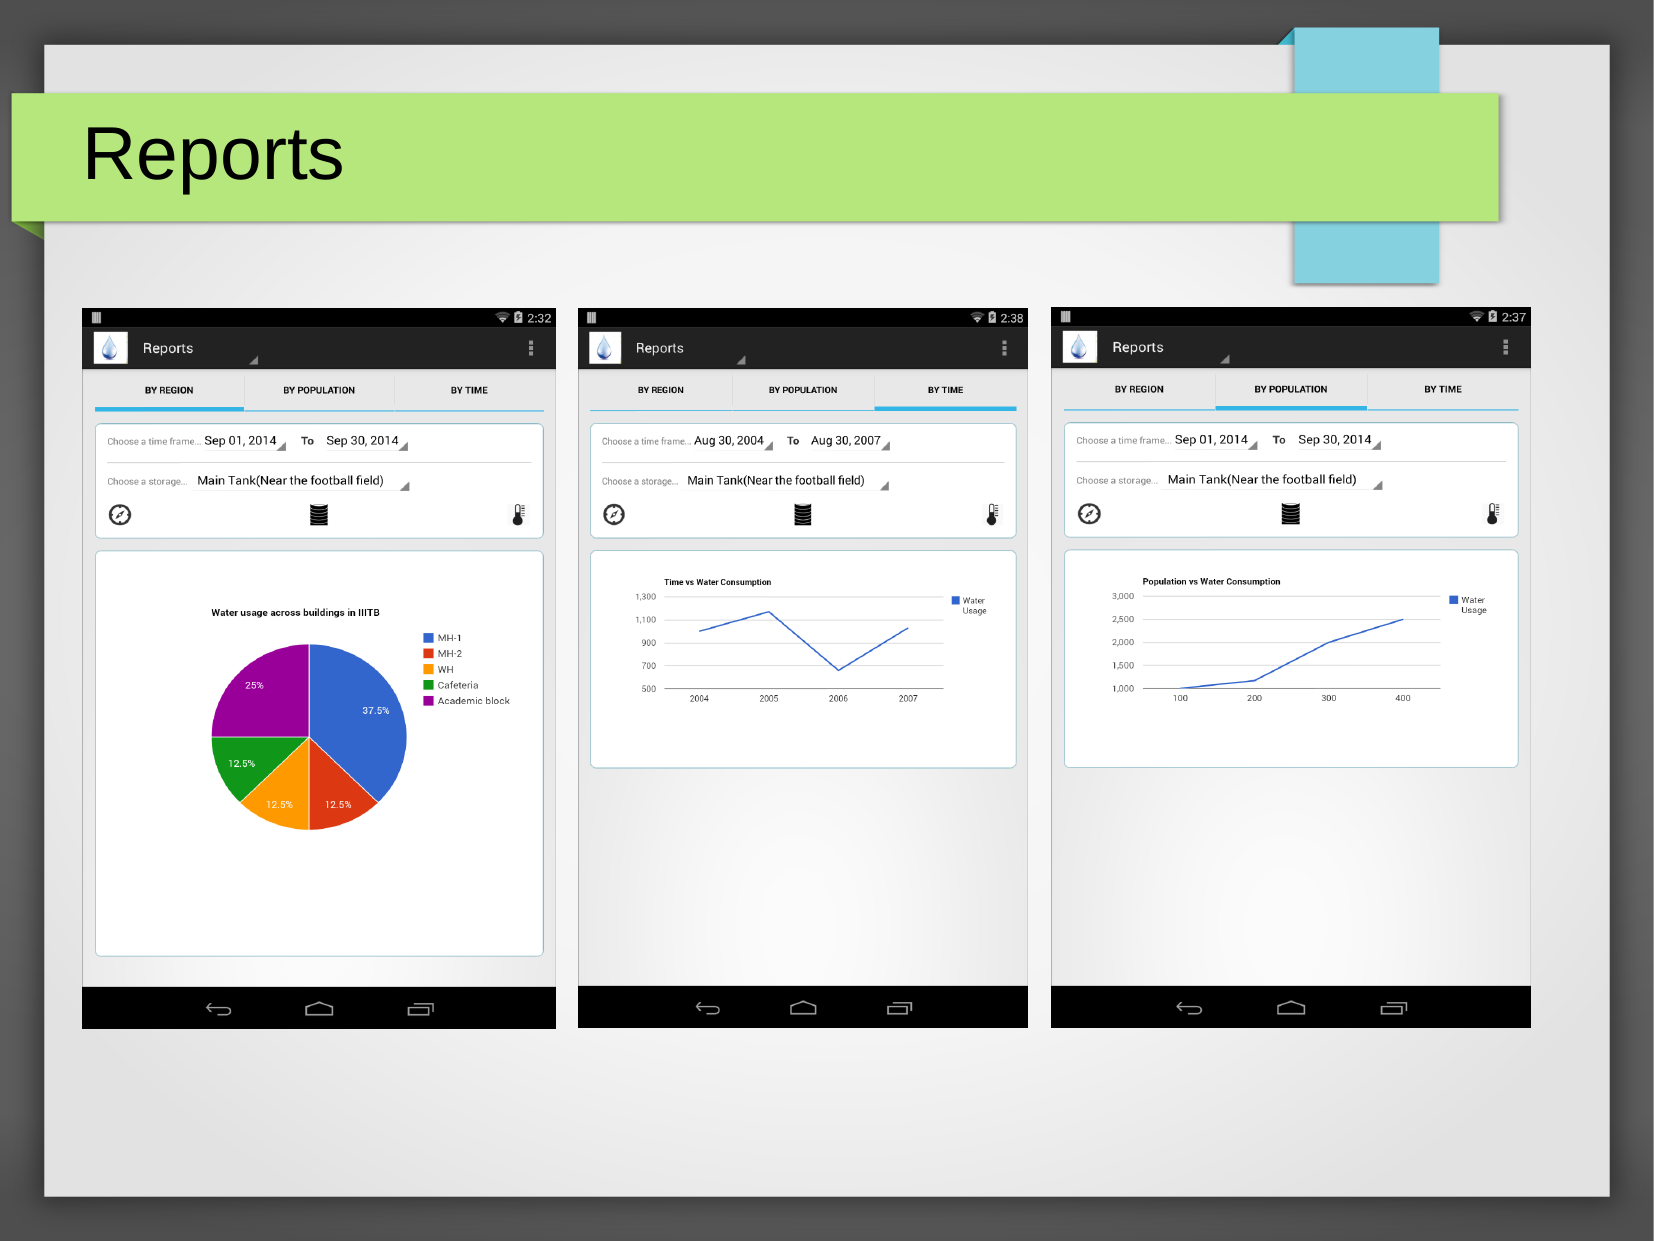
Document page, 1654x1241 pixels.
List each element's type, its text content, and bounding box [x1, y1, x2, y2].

title Reports [82, 94, 1264, 213]
picture [0, 0, 1654, 1241]
